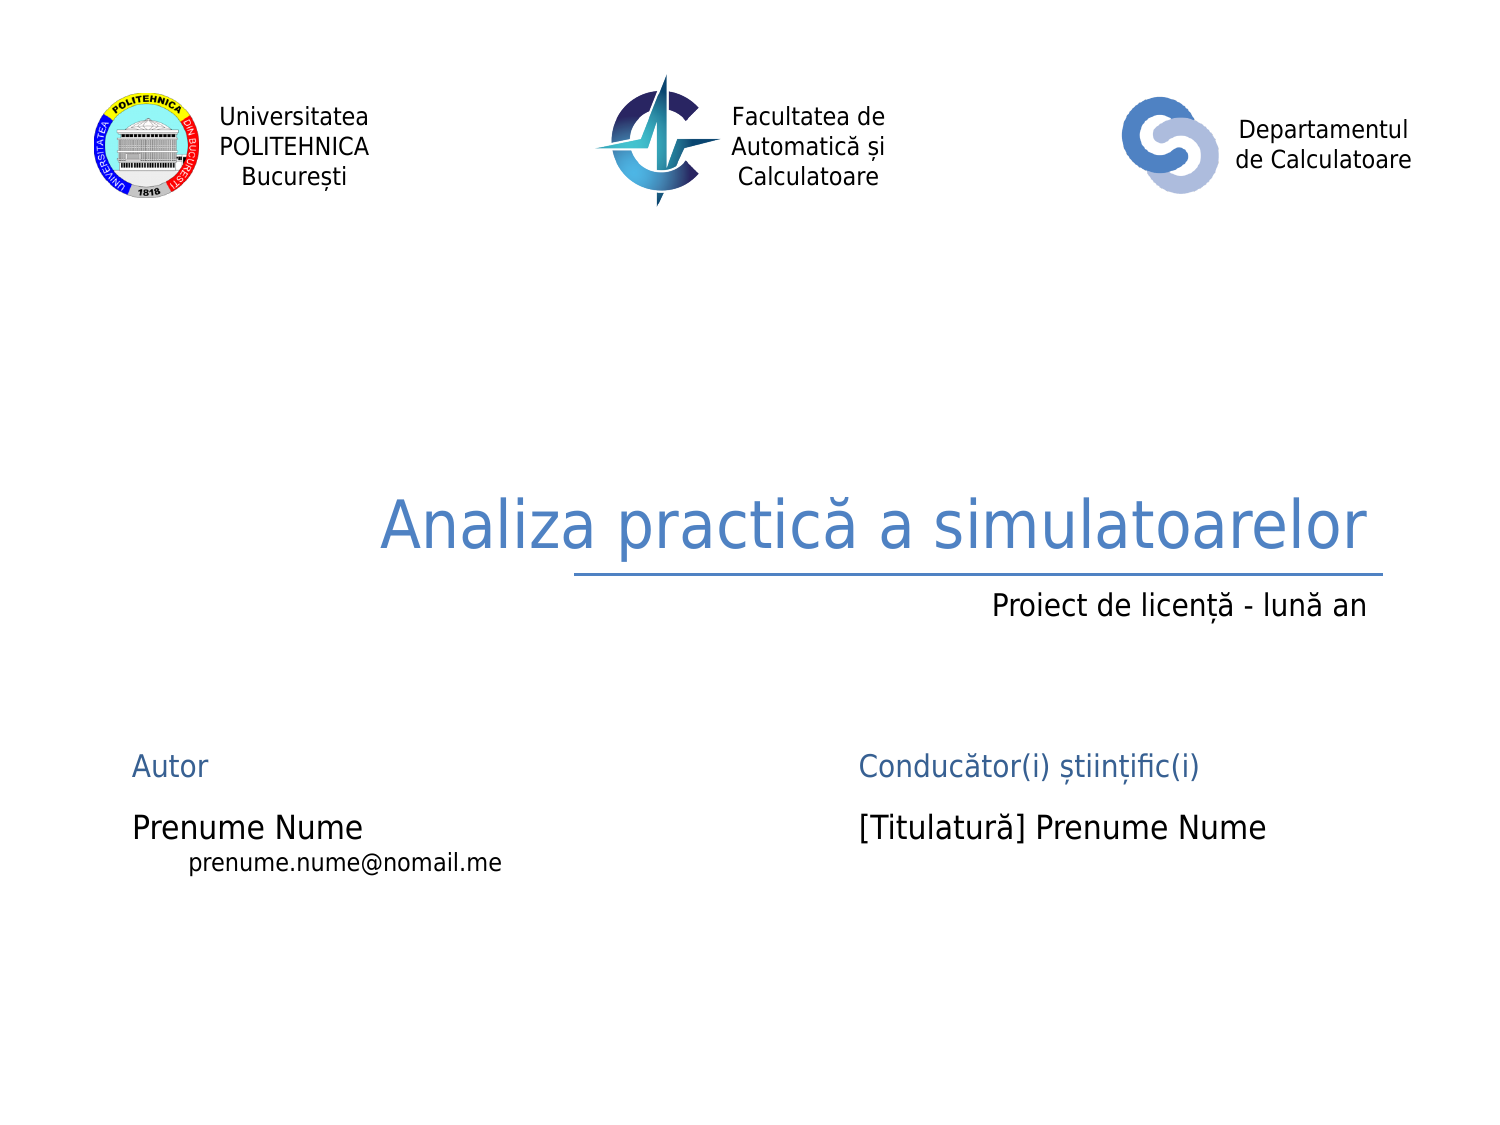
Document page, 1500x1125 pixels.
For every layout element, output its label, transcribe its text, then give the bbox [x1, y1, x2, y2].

list Proiect de licență - lună an [620, 574, 1383, 633]
picture [595, 74, 721, 207]
title Analiza practică a simulatoarelor [107, 328, 1383, 570]
picture [1118, 94, 1224, 197]
list [Titulatură] Prenume Nume [843, 798, 1418, 860]
list Prenume Nume prenume.nume@nomail.me [117, 798, 692, 985]
picture [93, 92, 199, 198]
